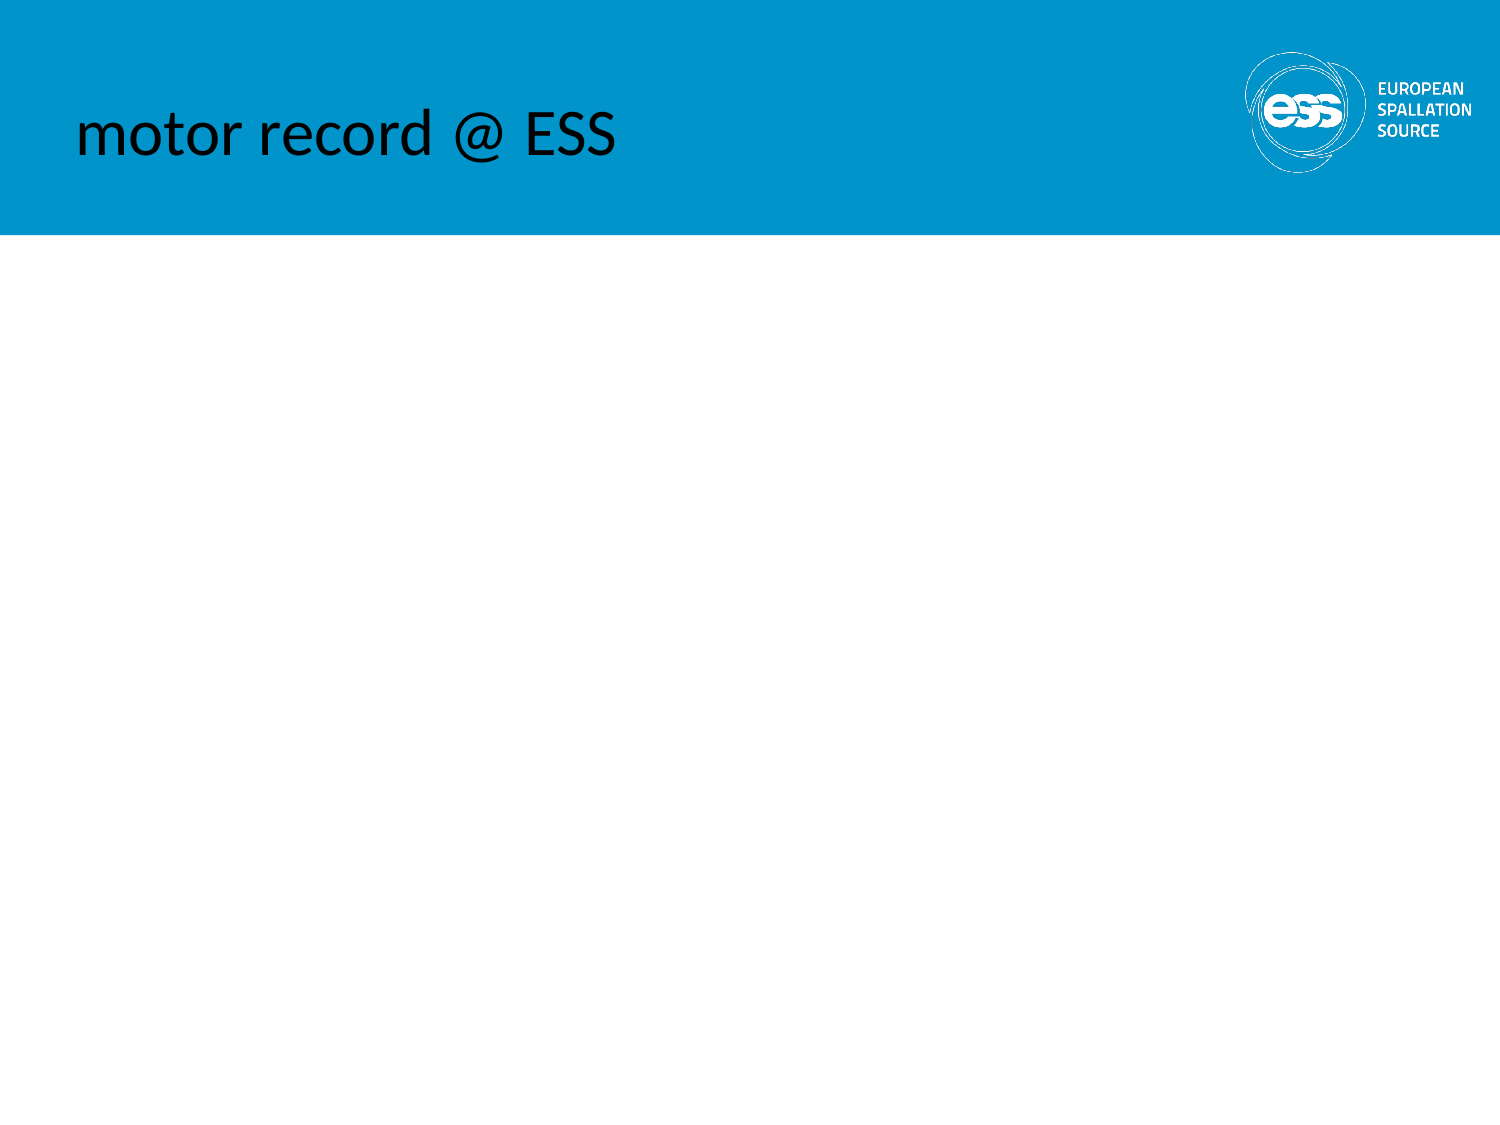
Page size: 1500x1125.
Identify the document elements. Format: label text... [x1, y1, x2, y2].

picture [1398, 109, 1406, 115]
picture [1422, 125, 1428, 134]
picture [1418, 104, 1423, 115]
picture [1454, 83, 1458, 94]
picture [1379, 83, 1385, 94]
picture [1436, 104, 1444, 115]
picture [1432, 125, 1438, 136]
picture [1409, 104, 1415, 115]
picture [1400, 83, 1407, 94]
picture [1423, 83, 1430, 94]
picture [1389, 104, 1393, 115]
title motor record @ ESS [75, 45, 1247, 233]
picture [1264, 94, 1342, 127]
picture [1443, 86, 1450, 93]
